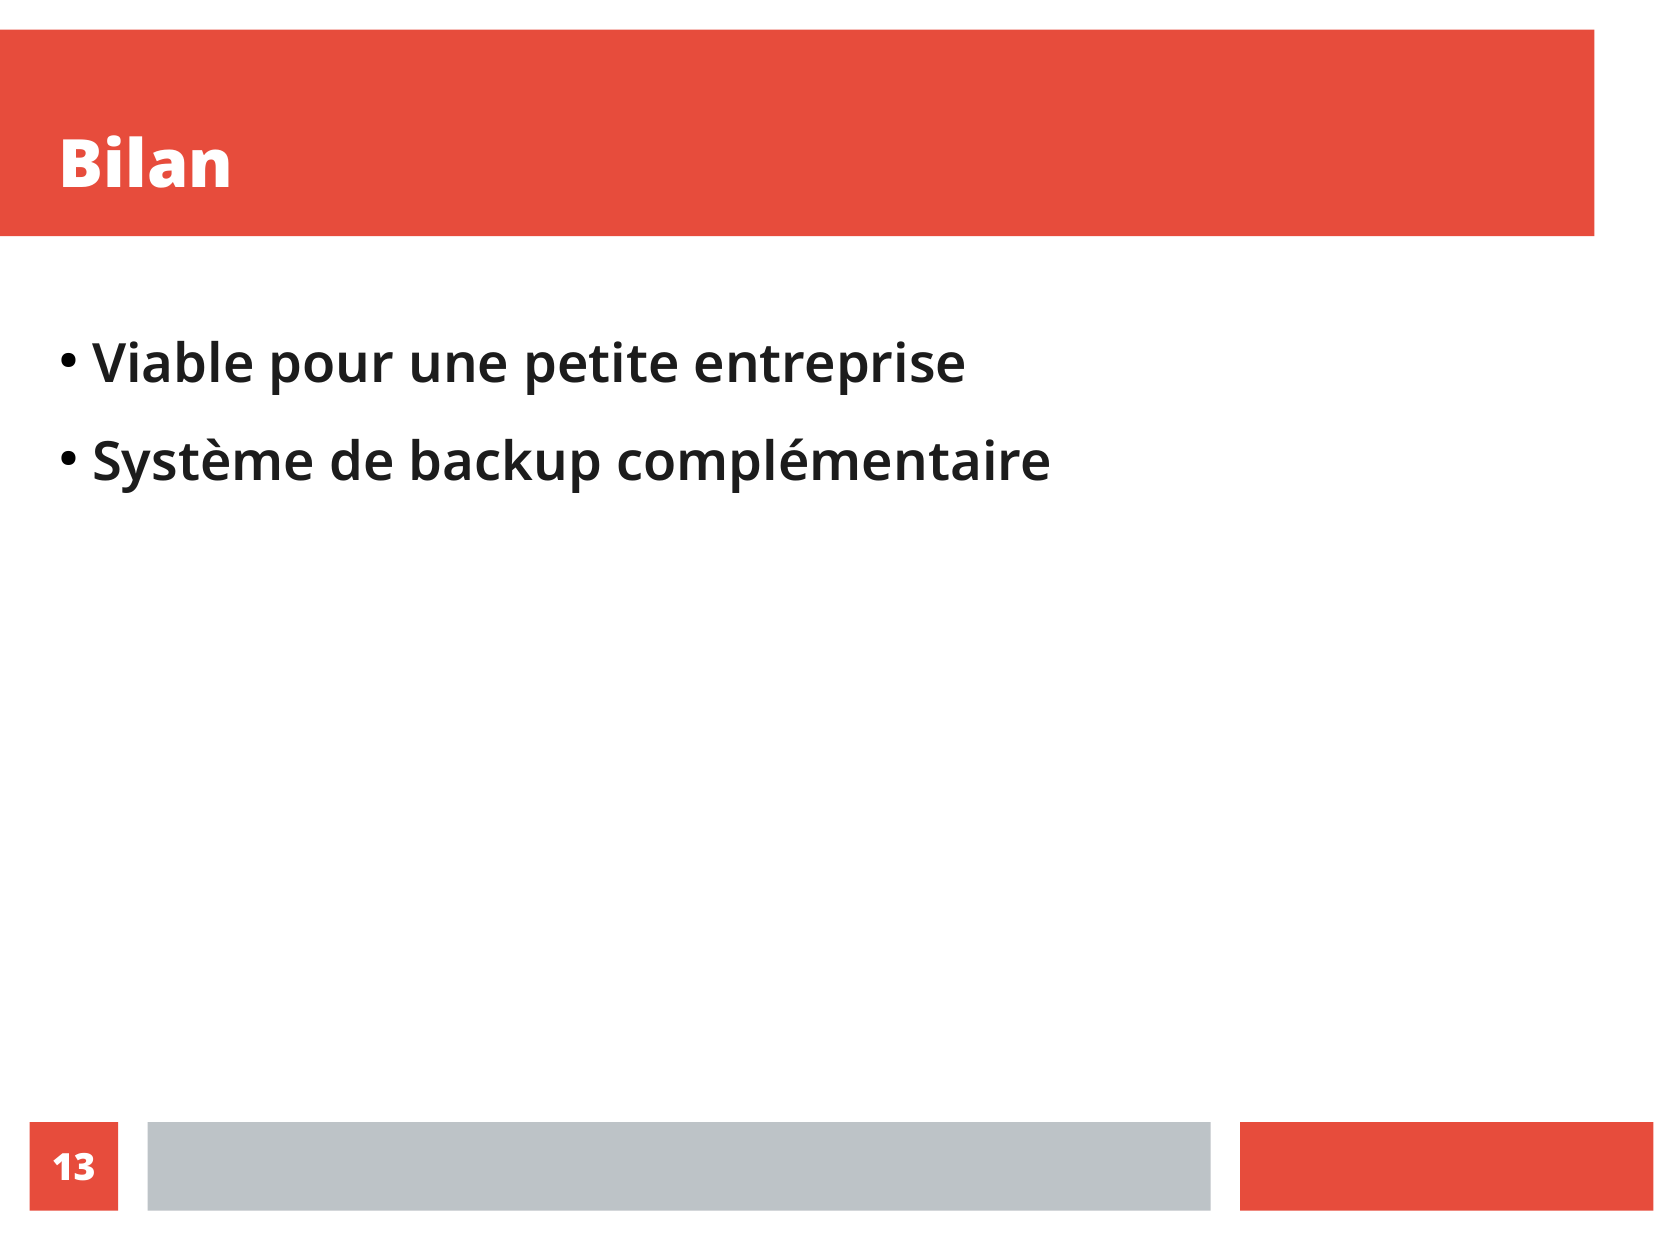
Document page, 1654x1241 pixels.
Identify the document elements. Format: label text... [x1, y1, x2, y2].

title Bilan [59, 59, 1595, 207]
list Viable pour une petite entreprise Système de backup complémentaire [59, 324, 1565, 1093]
